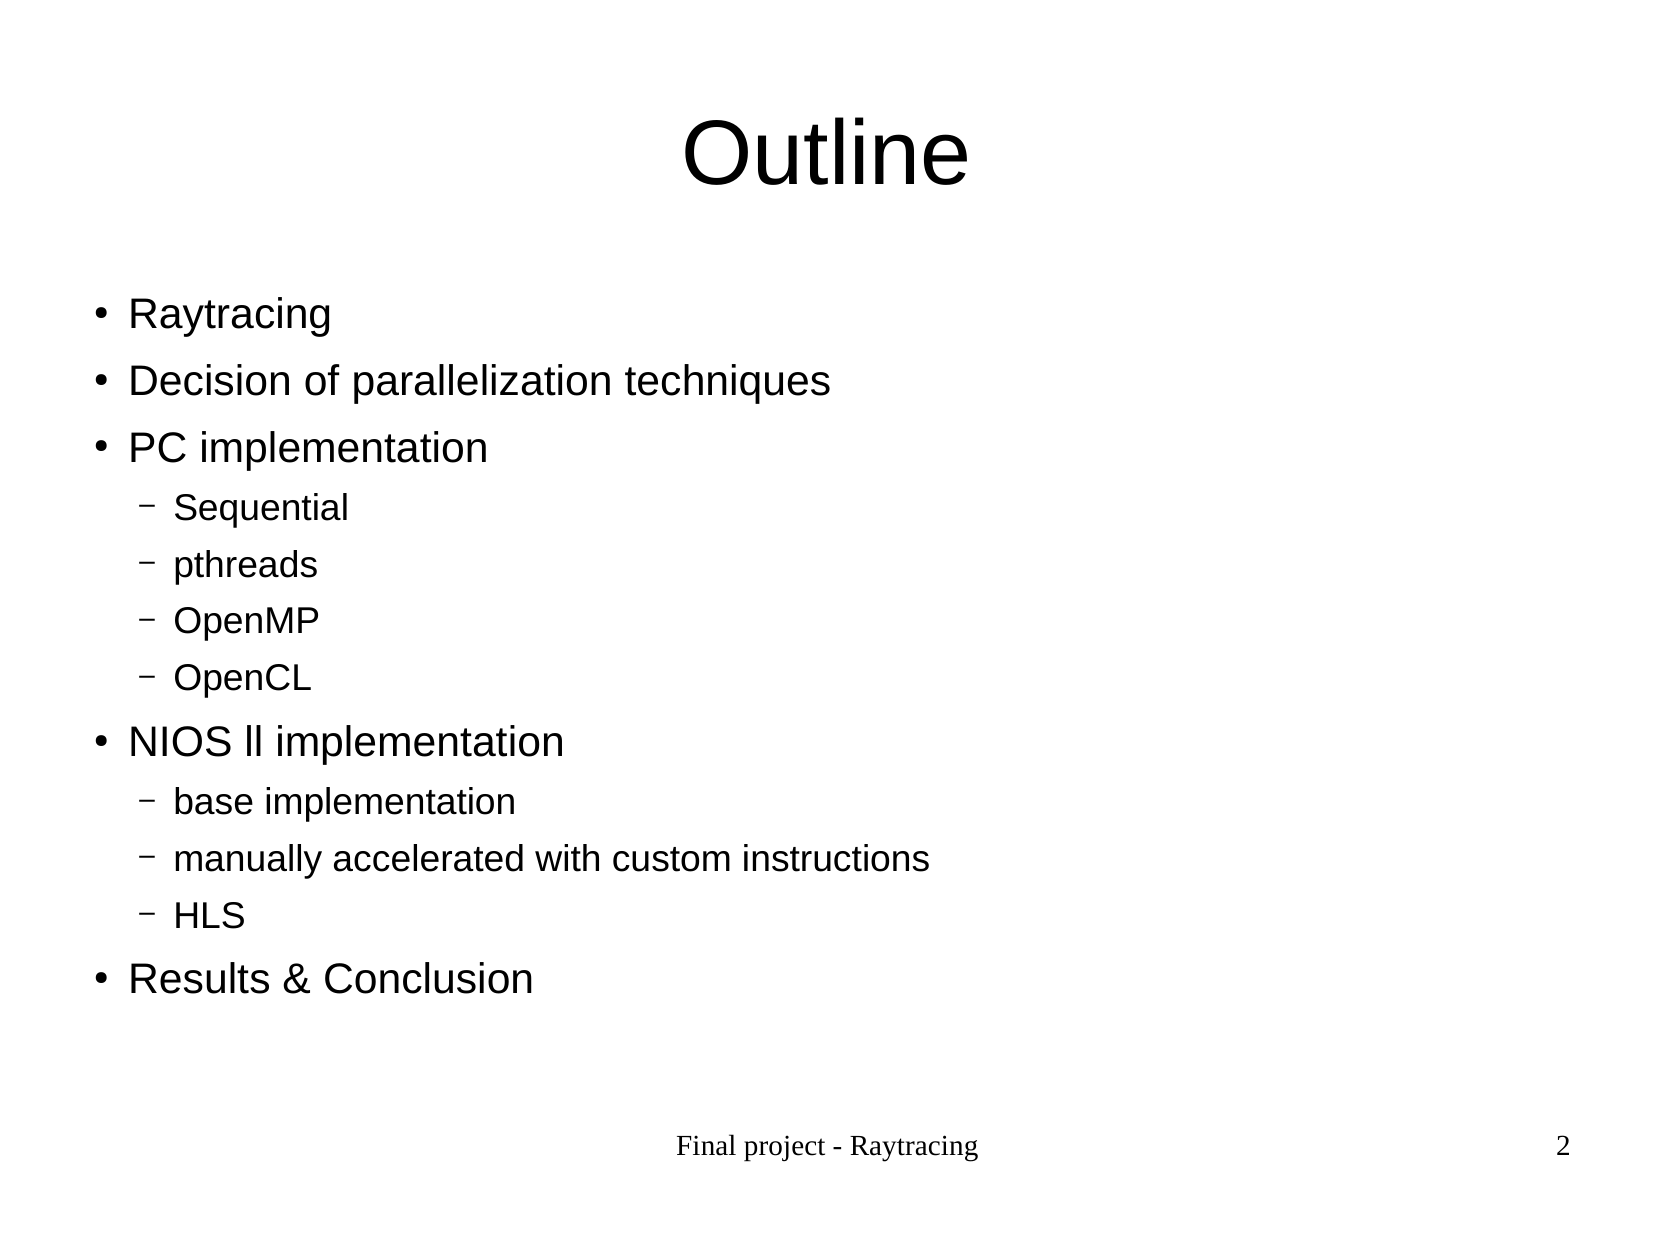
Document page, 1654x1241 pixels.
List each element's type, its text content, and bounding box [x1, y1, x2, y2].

title Outline [82, 49, 1571, 257]
list Raytracing Decision of parallelization techniques PC implementation Sequential pthreads OpenMP OpenCL NIOS ll implementation base implementation manually accelerated with custom instructions HLS Results & Conclusion [82, 290, 1571, 1010]
